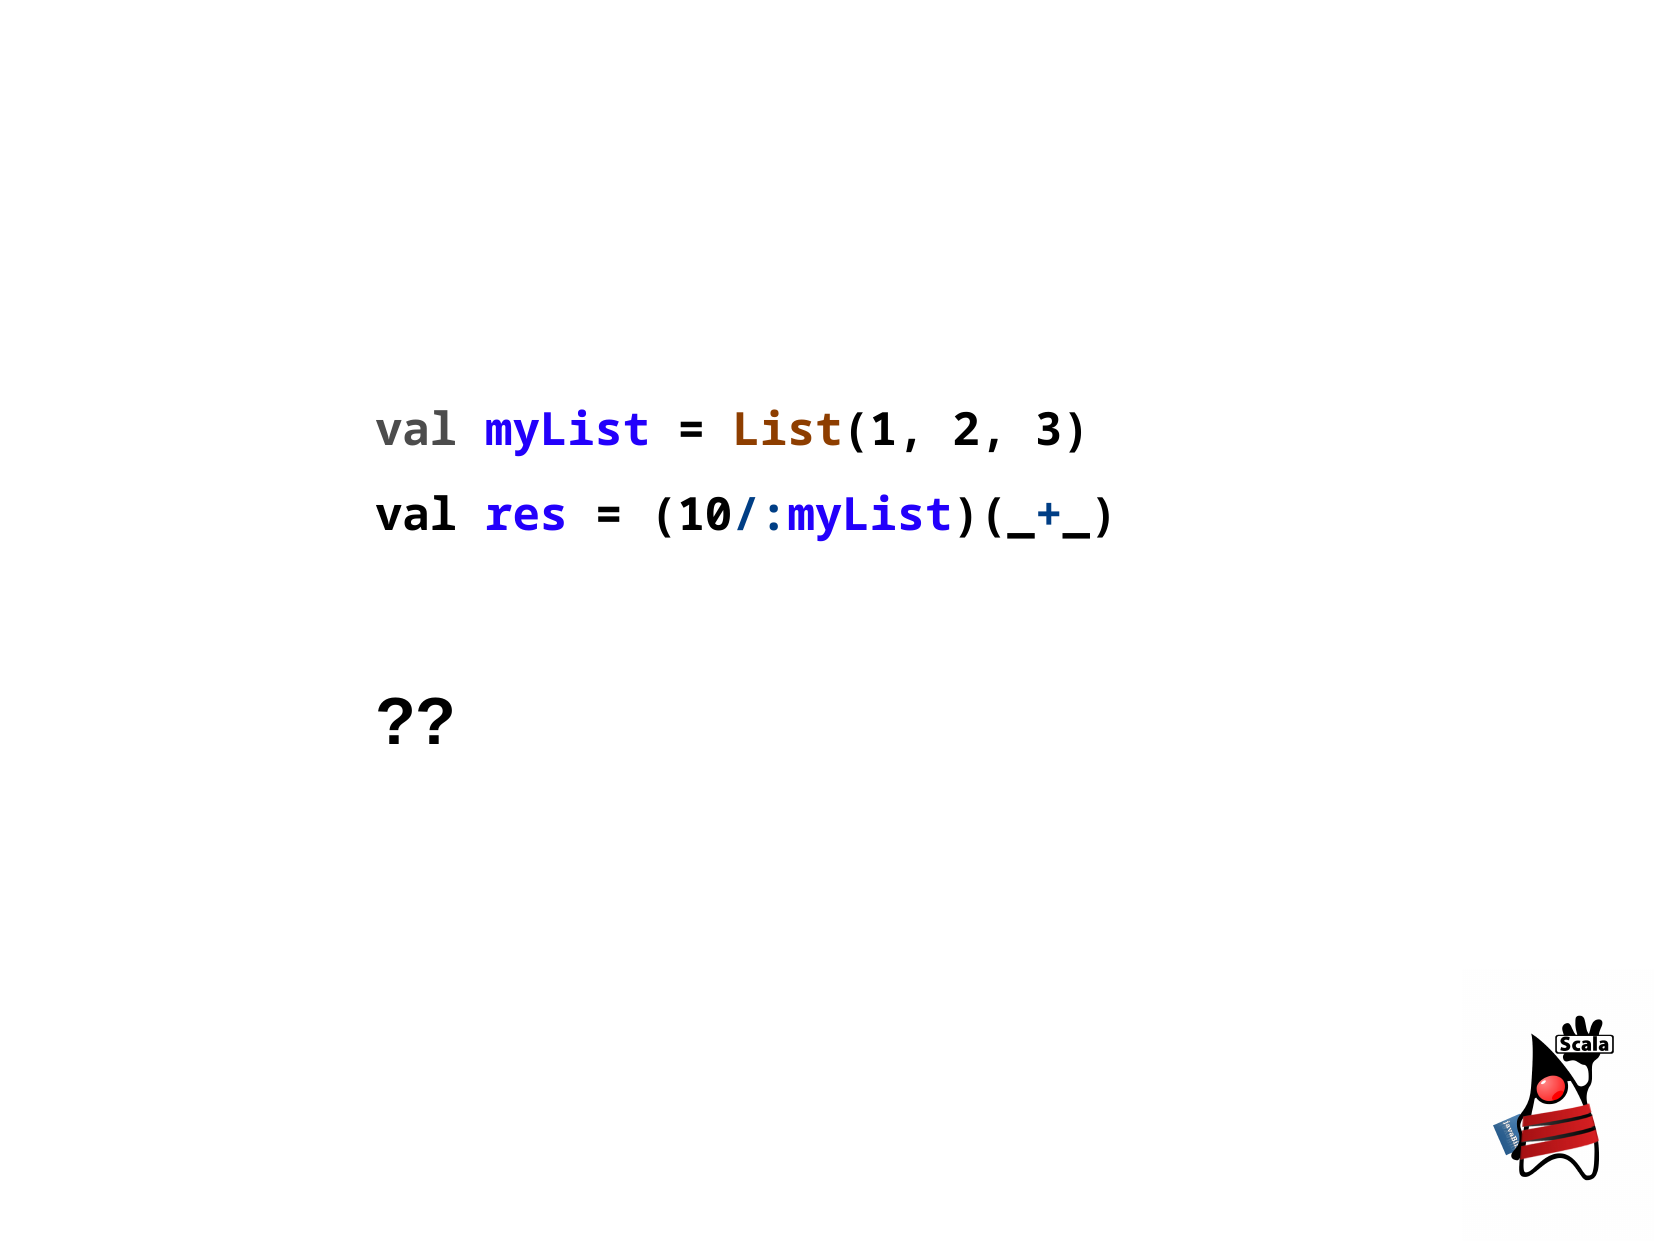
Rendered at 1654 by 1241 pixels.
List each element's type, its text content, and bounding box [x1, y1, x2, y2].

subtitle val myList = List(1, 2, 3) val res = (10/:myList)(_+_) ?? [375, 56, 1571, 1102]
picture [1462, 969, 1654, 1241]
